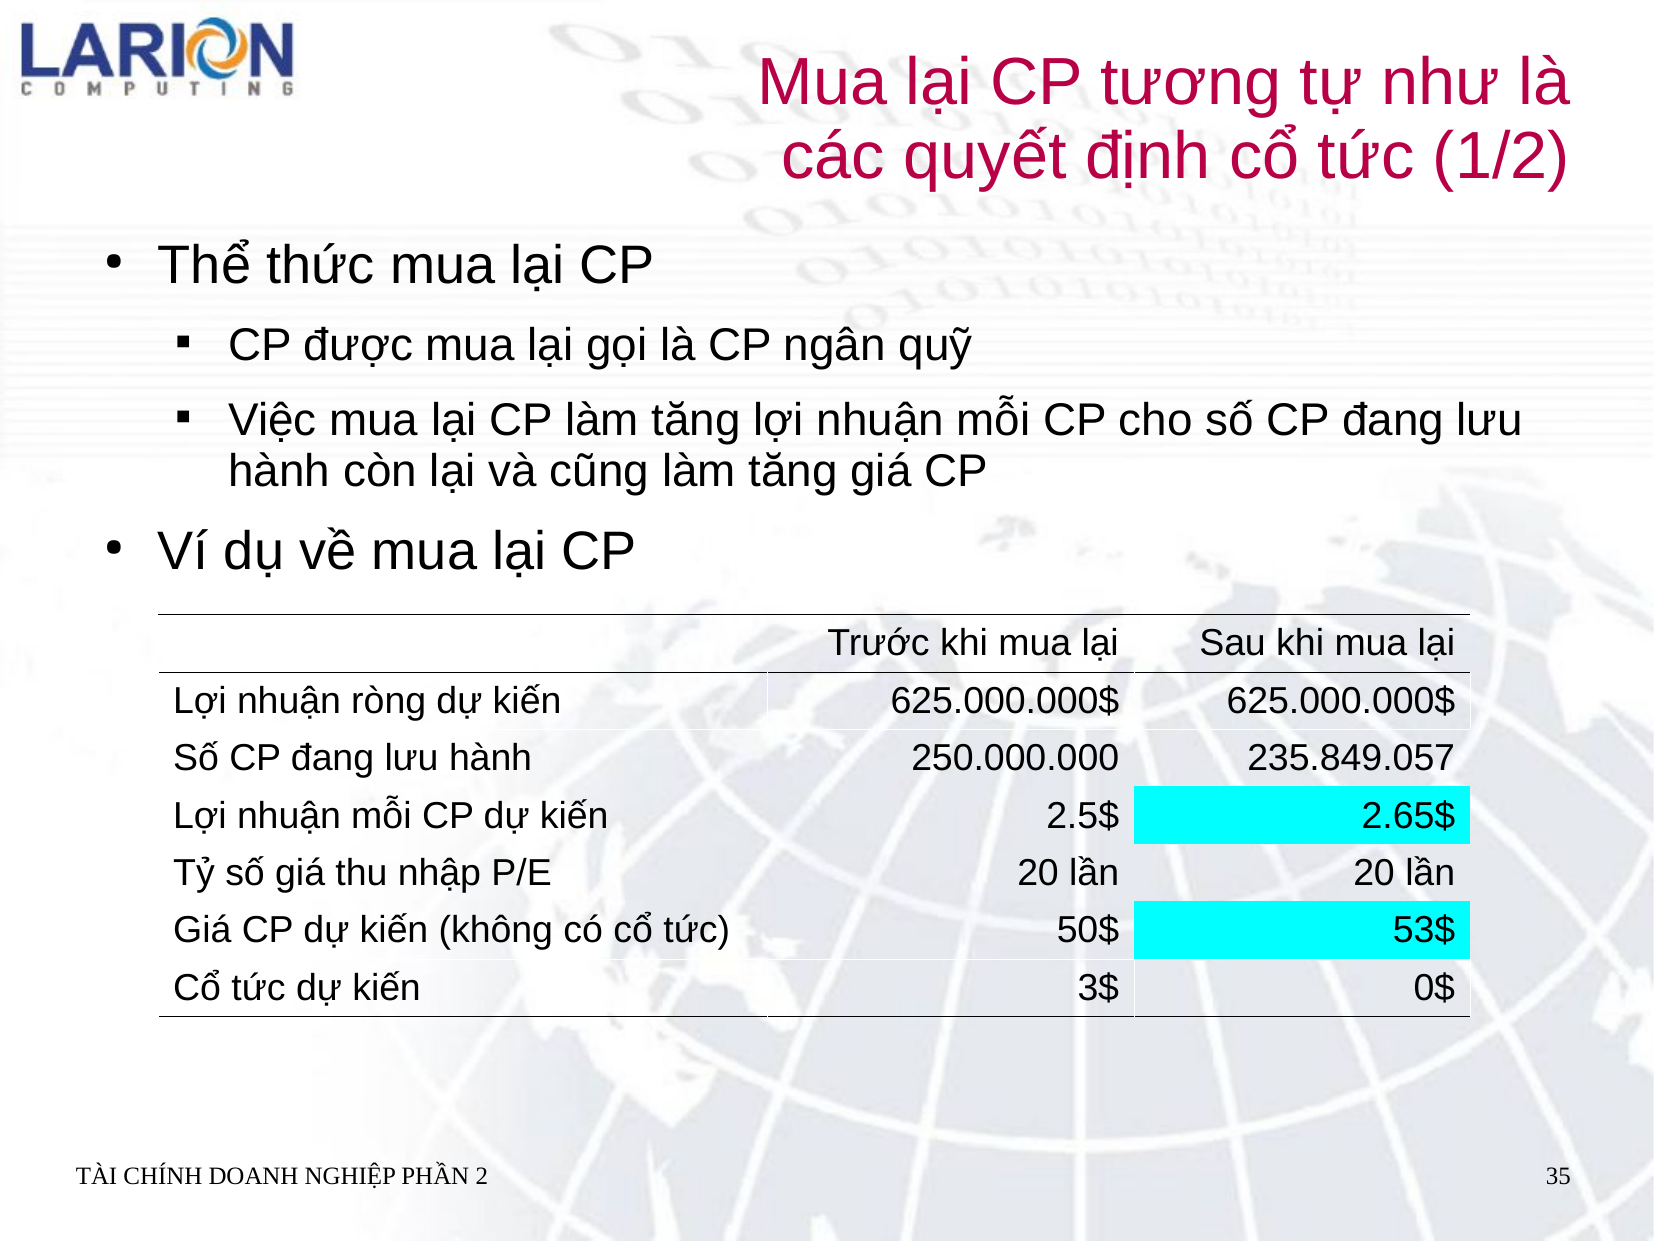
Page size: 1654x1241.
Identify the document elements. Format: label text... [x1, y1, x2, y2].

table_cell 2.65$ [1134, 786, 1470, 844]
table_cell Lợi nhuận ròng dự kiến [159, 673, 767, 729]
table_cell 250.000.000 [767, 730, 1134, 786]
title Mua lại CP tương tự như là các quyết định cổ tức (1/2) [300, 43, 1571, 194]
table_cell Lợi nhuận mỗi CP dự kiến [158, 786, 767, 844]
table_cell 20 lần [767, 844, 1134, 901]
table_cell 0$ [1135, 960, 1470, 1016]
table_cell Số CP đang lưu hành [158, 730, 767, 786]
table_cell 625.000.000$ [1135, 673, 1470, 729]
table_cell 625.000.000$ [768, 673, 1134, 729]
table_cell Cổ tức dự kiến [159, 960, 767, 1016]
table_cell 235.849.057 [1134, 730, 1470, 786]
table_cell 53$ [1134, 901, 1470, 959]
table_cell 3$ [768, 960, 1134, 1016]
table_header Trước khi mua lại [767, 615, 1134, 672]
list Thể thức mua lại CP CP được mua lại gọi là CP ngân quỹ Việc mua lại CP làm tăng lợi nhuận mỗi CP cho số CP đang lưu hành còn lại và cũng làm tăng giá CP Ví dụ về mua lại CP [86, 234, 1576, 1039]
table_cell 50$ [767, 901, 1134, 959]
table_cell 2.5$ [767, 786, 1134, 844]
picture [0, 0, 1654, 1241]
table_header [158, 615, 767, 672]
table_cell Tỷ số giá thu nhập P/E [158, 844, 767, 901]
table_cell 20 lần [1134, 844, 1470, 901]
table_cell Giá CP dự kiến (không có cổ tức) [158, 901, 767, 959]
table_header Sau khi mua lại [1134, 615, 1470, 672]
